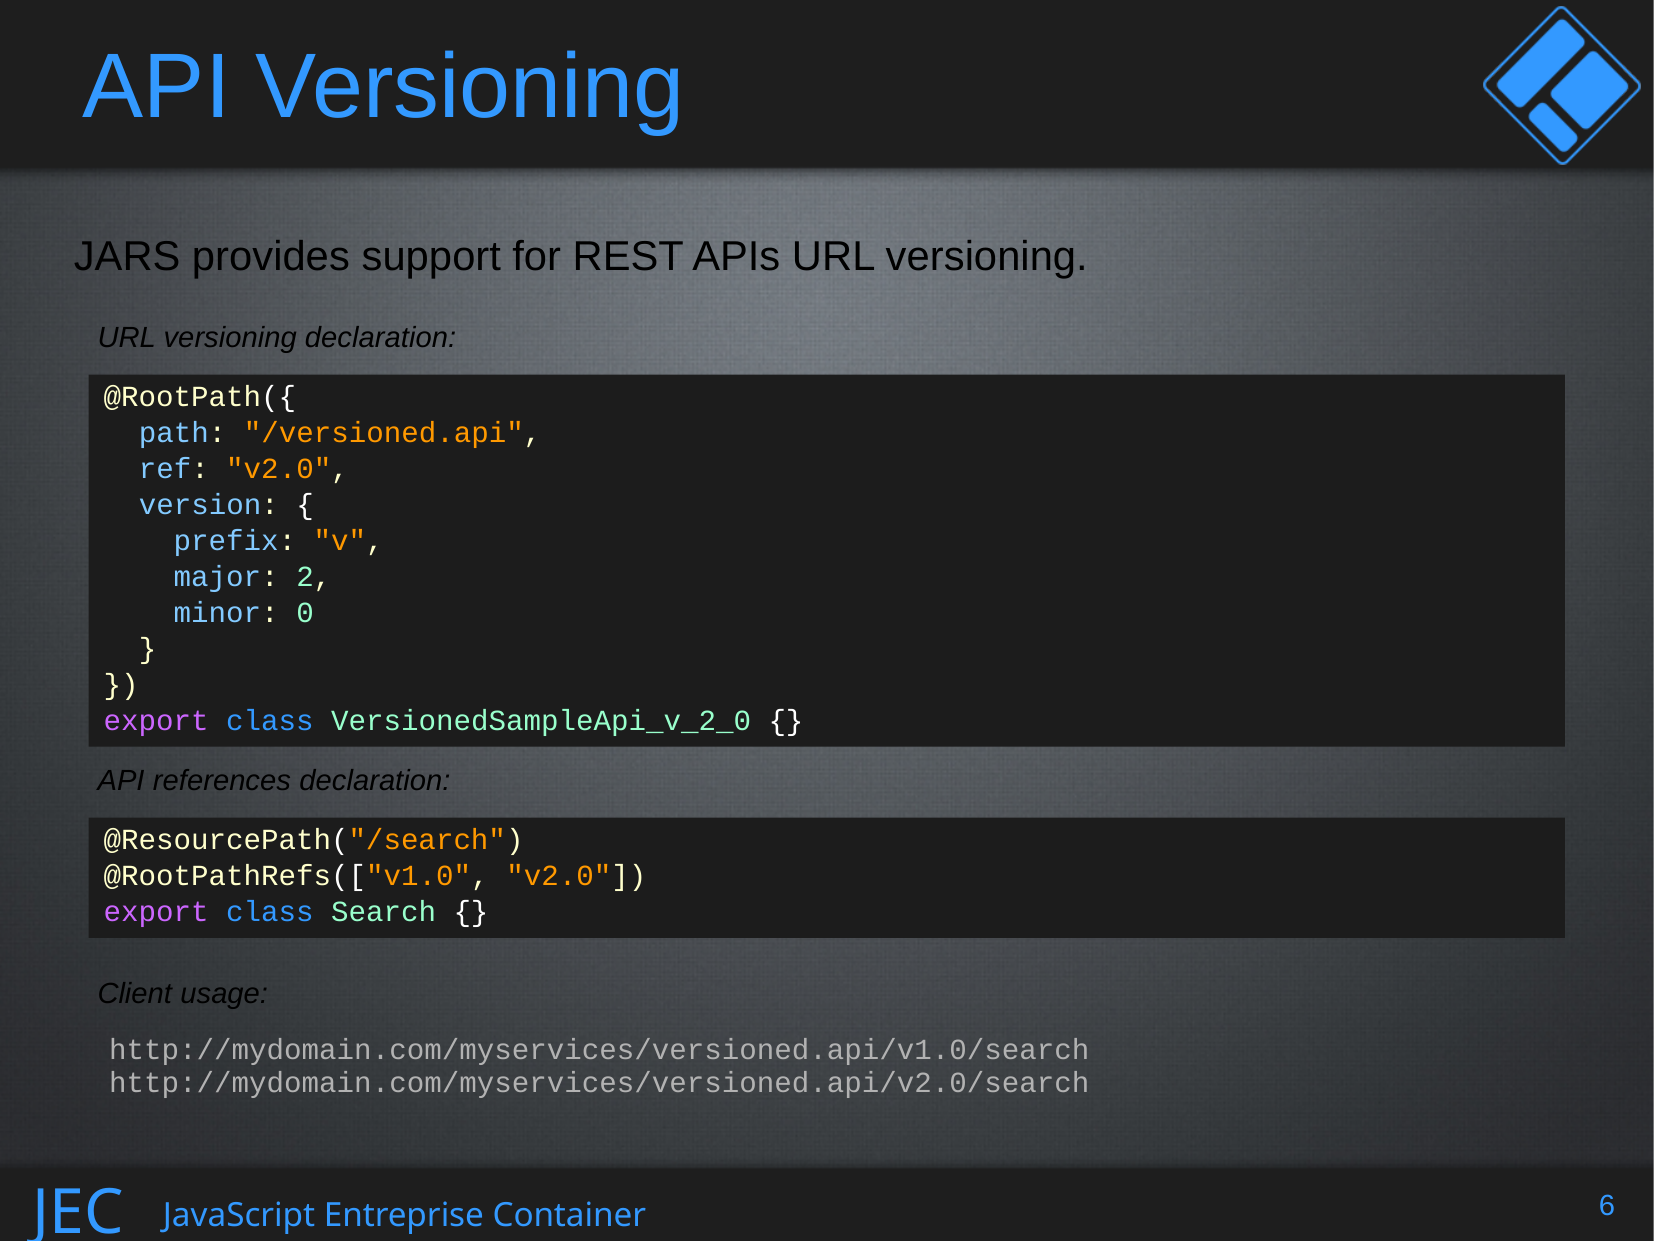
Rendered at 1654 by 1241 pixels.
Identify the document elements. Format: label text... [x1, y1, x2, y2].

text_box JavaScript Entreprise Container [148, 1183, 651, 1241]
text_box 6 [744, 1181, 1630, 1229]
text_box @RootPath({ path: "/versioned.api", ref: "v2.0", version: { prefix: "v", major: 2, minor: 0 } }) export class VersionedSampleApi_v_2_0 {} [88, 374, 1565, 747]
text_box @ResourcePath("/search") @RootPathRefs(["v1.0", "v2.0"]) export class Search {} [88, 817, 1565, 938]
text_box JEC [17, 1159, 149, 1241]
text_box API references declaration: [82, 756, 1560, 810]
title API Versioning [82, 23, 1441, 147]
text_box http://mydomain.com/myservices/versioned.api/v1.0/search http://mydomain.com/myservices/versioned.api/v2.0/search [94, 1028, 1560, 1110]
text_box JARS provides support for REST APIs URL versioning. [59, 225, 1595, 298]
picture [0, 0, 1654, 1241]
text_box URL versioning declaration: [82, 313, 1560, 367]
text_box Client usage: [82, 969, 1560, 1022]
